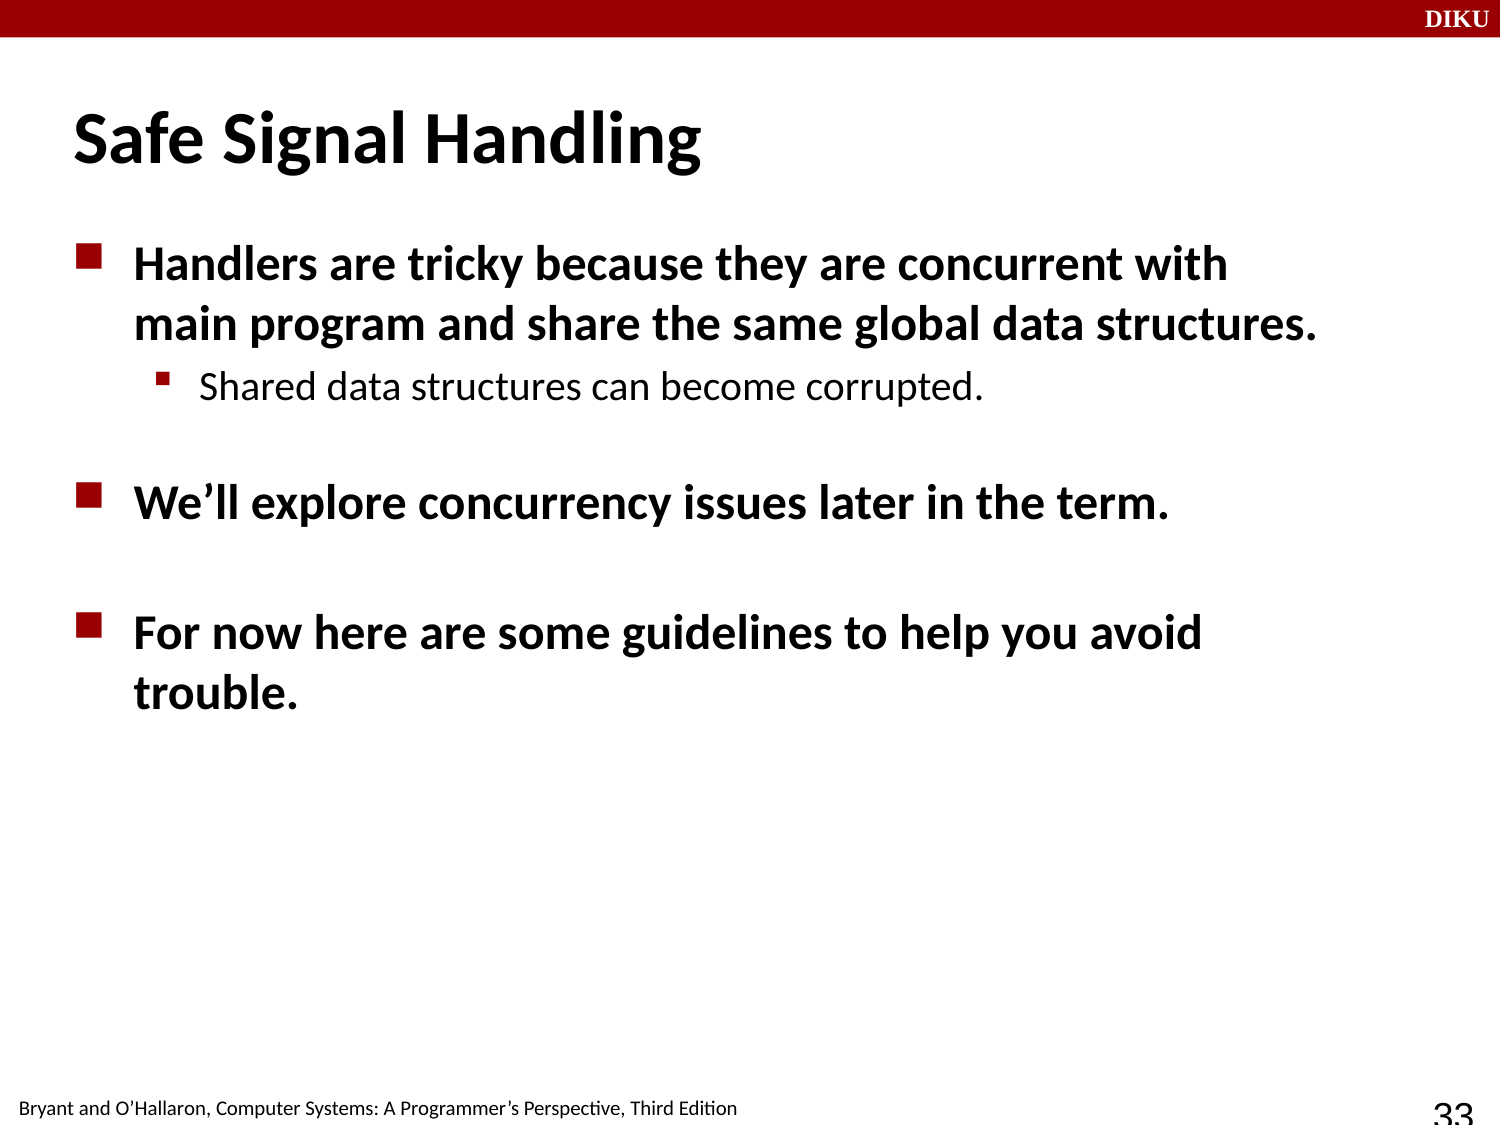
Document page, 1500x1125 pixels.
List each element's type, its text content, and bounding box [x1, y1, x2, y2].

text_box Safe Signal Handling [58, 71, 1304, 197]
text_box Handlers are tricky because they are concurrent with main program and share the same global data structures. Shared data structures can become corrupted. We’ll explore concurrency issues later in the term. For now here are some guidelines to help you avoid trouble. [62, 223, 1358, 1039]
